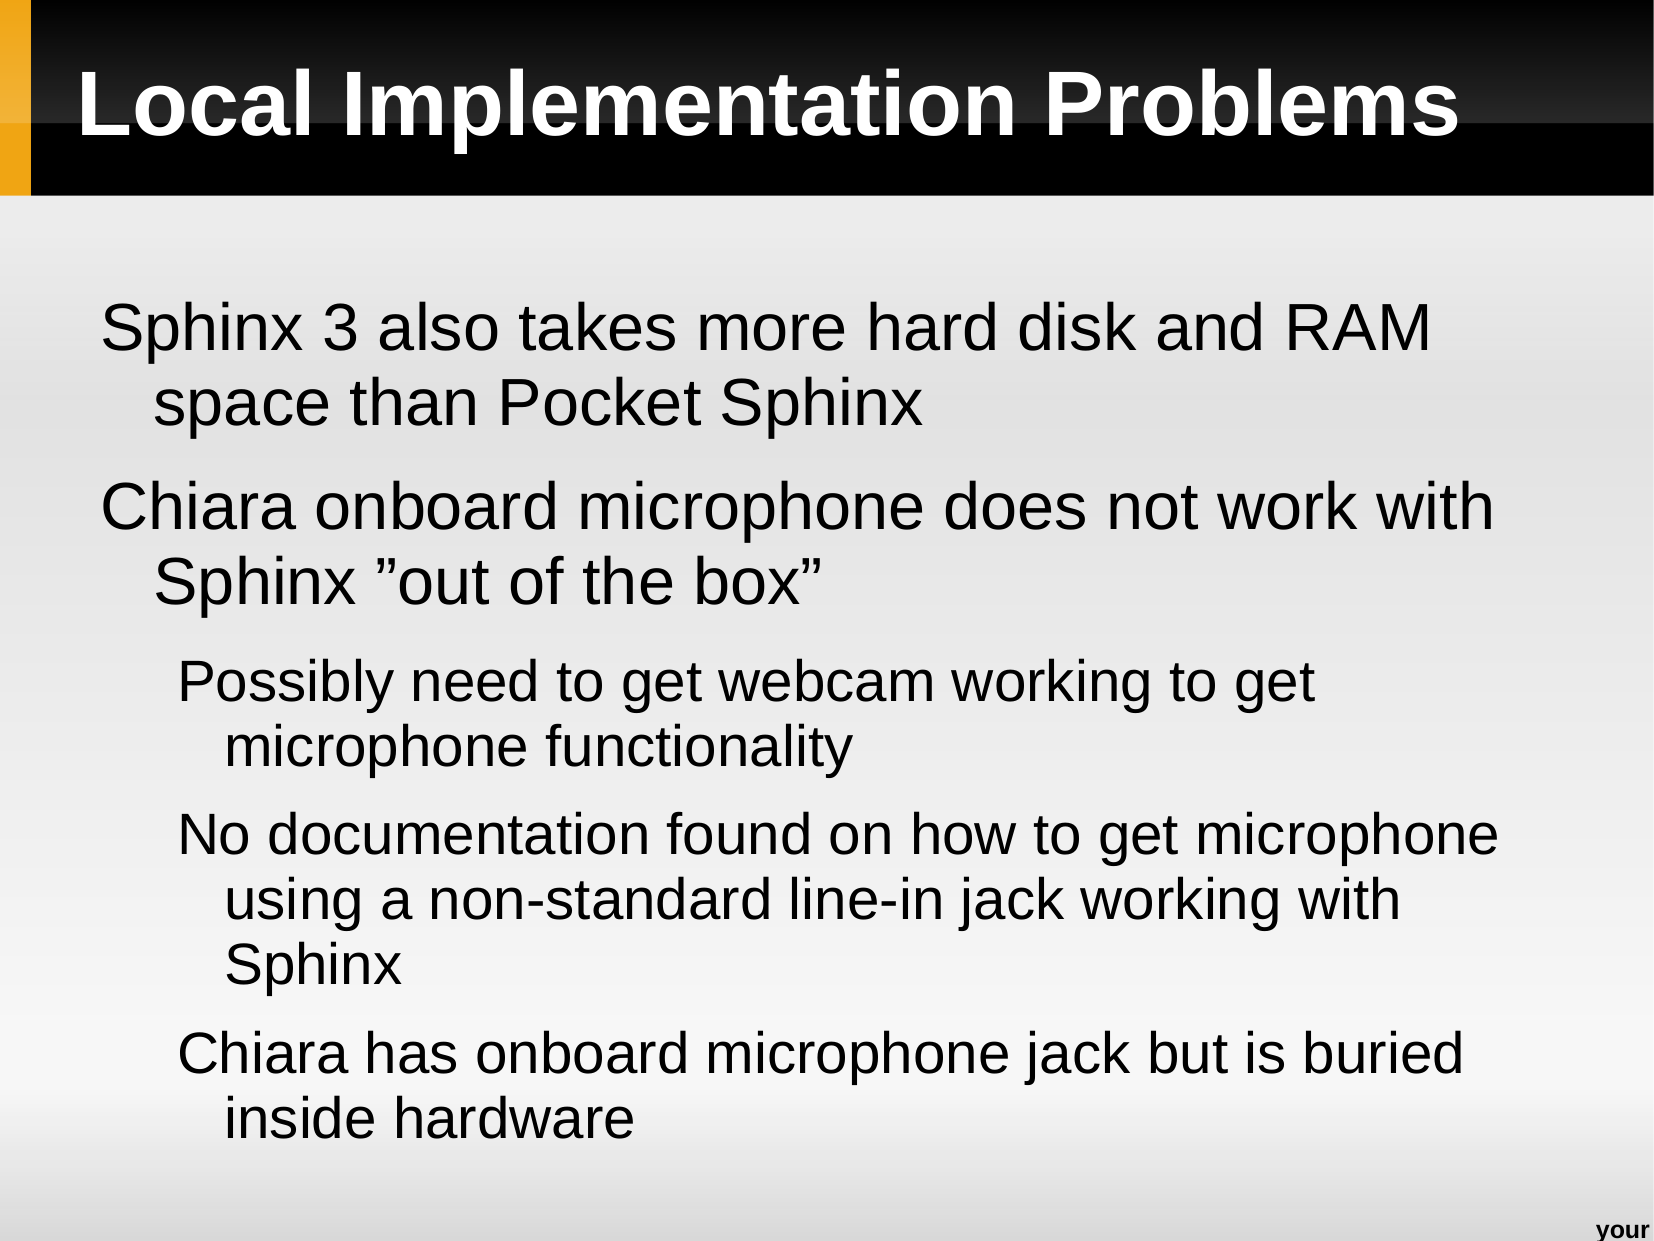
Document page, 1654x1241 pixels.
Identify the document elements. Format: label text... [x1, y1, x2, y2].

picture [0, 0, 1654, 1241]
list Sphinx 3 also takes more hard disk and RAM space than Pocket Sphinx Chiara onboard microphone does not work with Sphinx ”out of the box” Possibly need to get webcam working to get microphone functionality No documentation found on how to get microphone using a non-standard line-in jack working with Sphinx Chiara has onboard microphone jack but is buried inside hardware [82, 290, 1571, 1237]
title your [1312, 1200, 1651, 1241]
title Local Implementation Problems [76, 7, 1565, 200]
